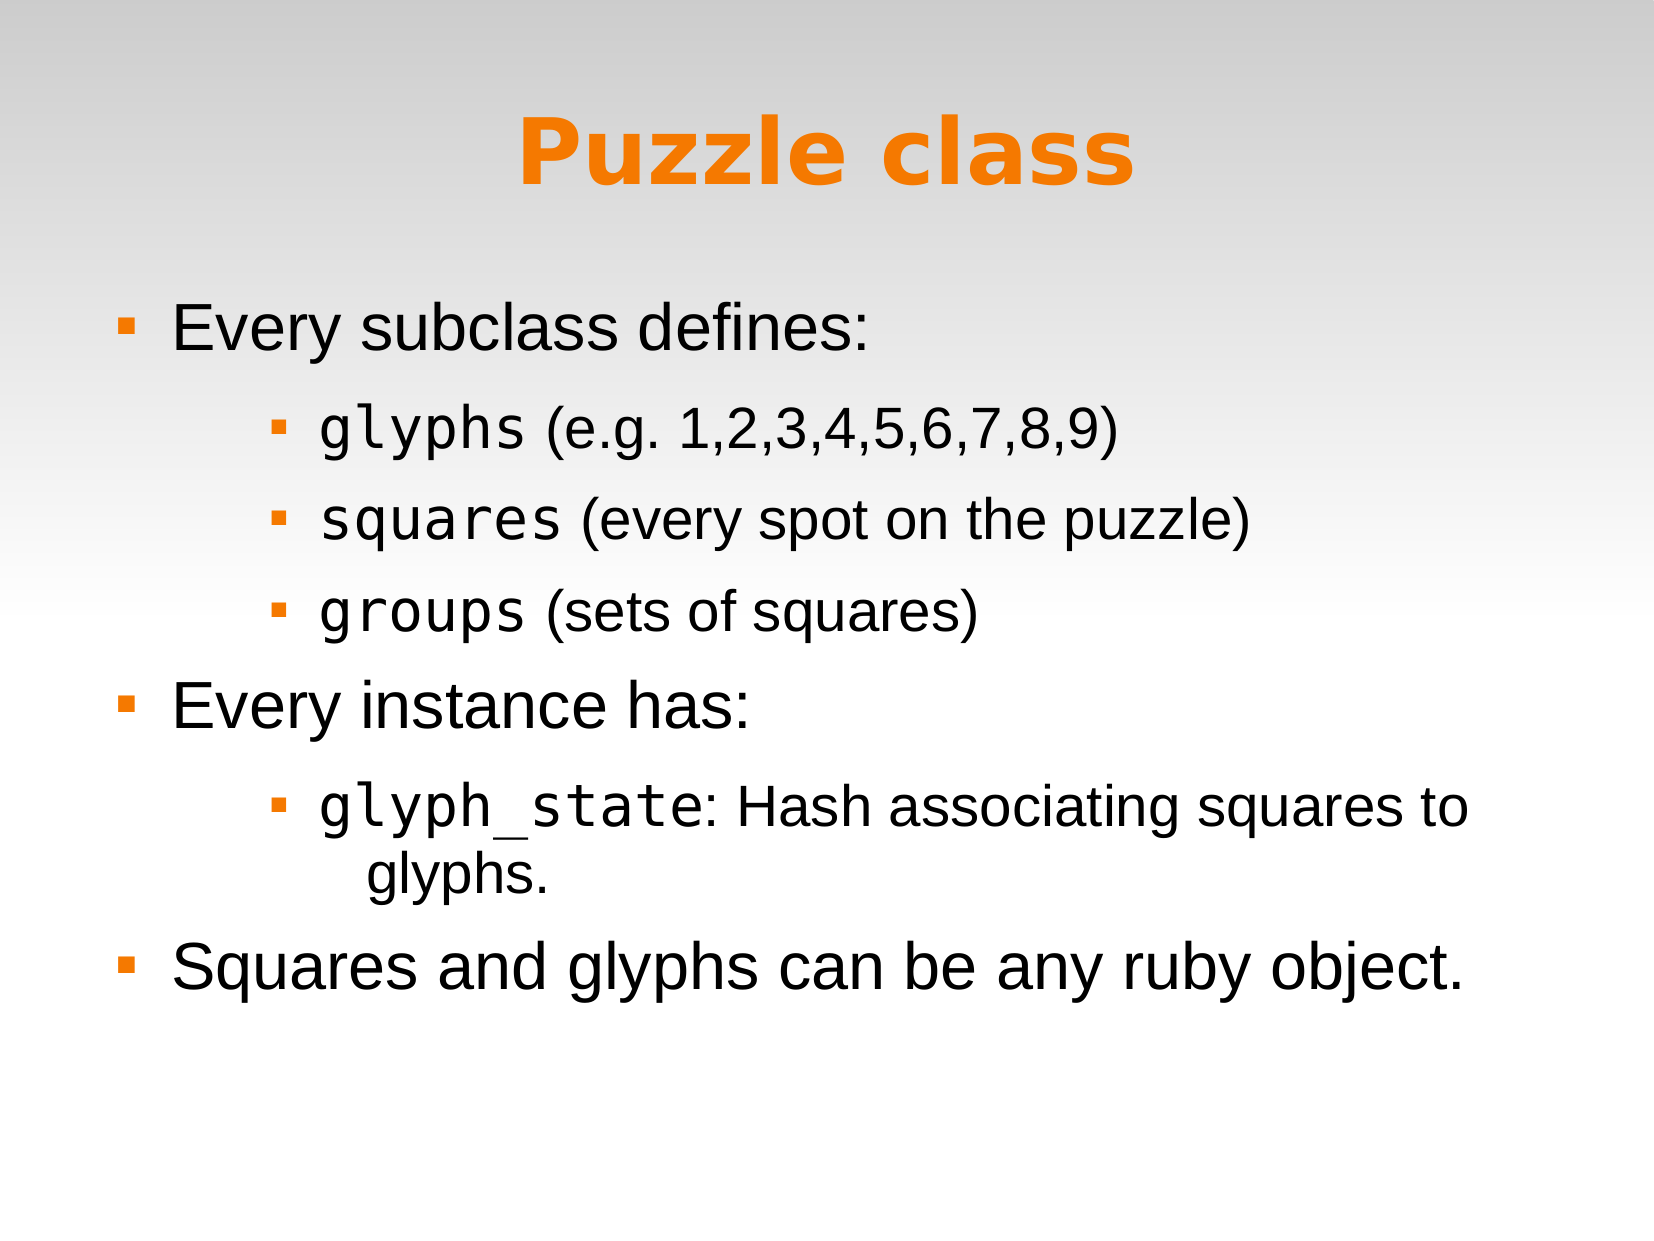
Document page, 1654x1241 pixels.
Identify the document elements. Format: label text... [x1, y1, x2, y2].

title Puzzle class [82, 56, 1571, 250]
list Every subclass defines: glyphs (e.g. 1,2,3,4,5,6,7,8,9) squares (every spot on the puzzle) groups (sets of squares) Every instance has: glyph_state: Hash associating squares to glyphs. Squares and glyphs can be any ruby object. [82, 290, 1571, 1109]
